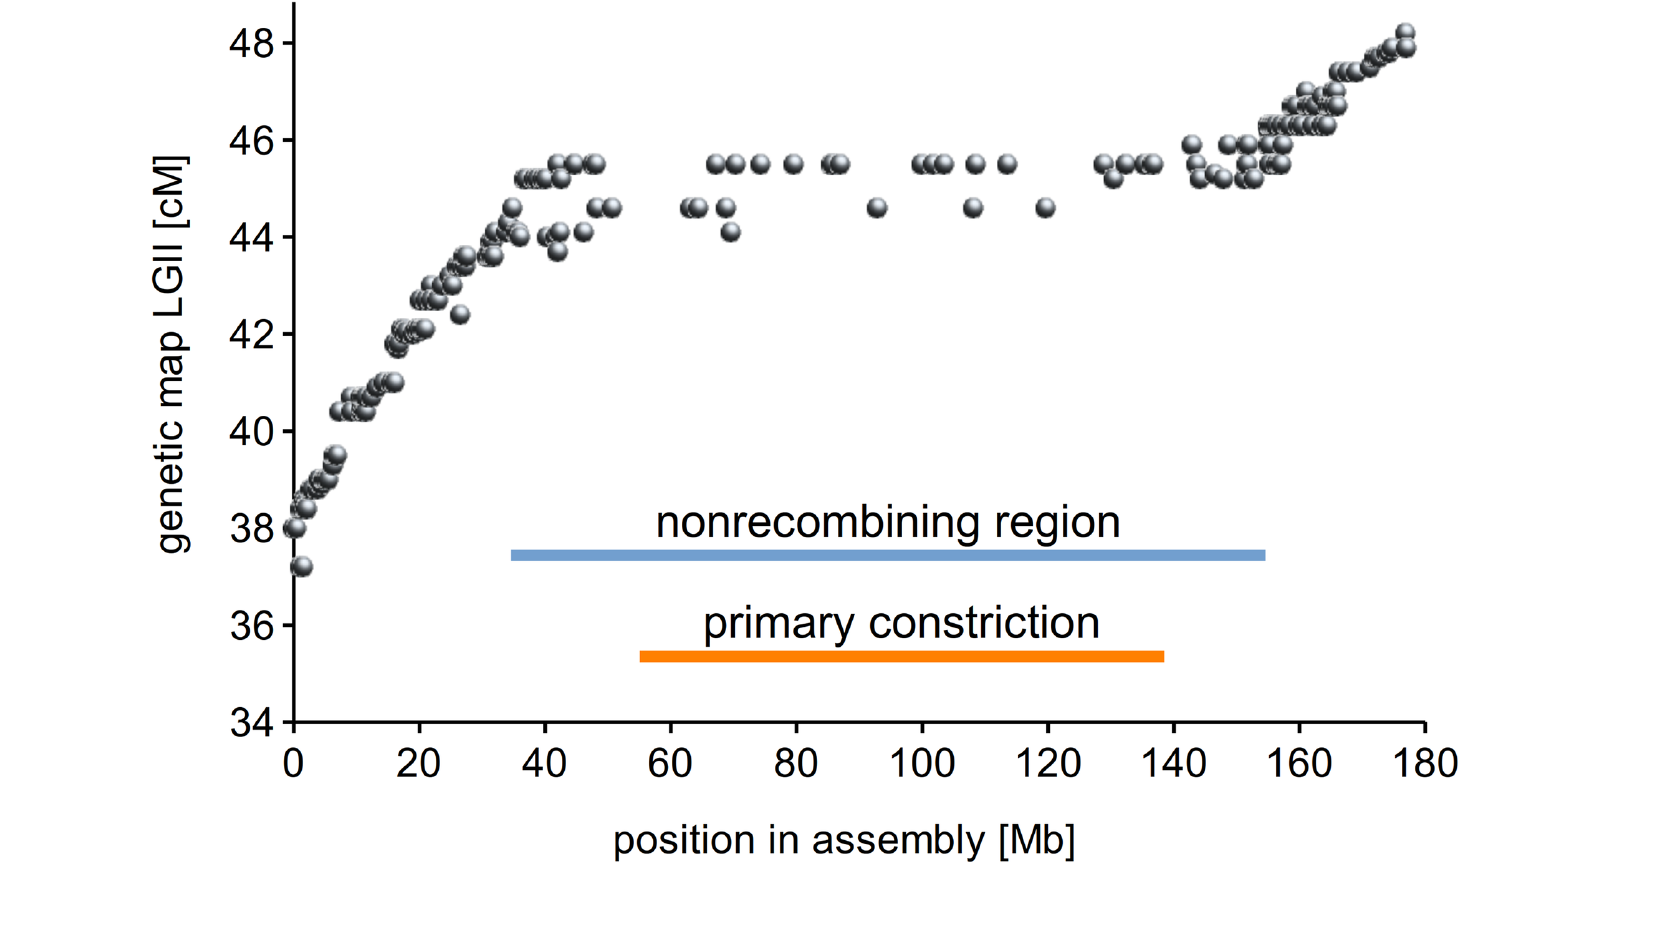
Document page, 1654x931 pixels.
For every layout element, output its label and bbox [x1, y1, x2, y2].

picture [150, 0, 1459, 863]
